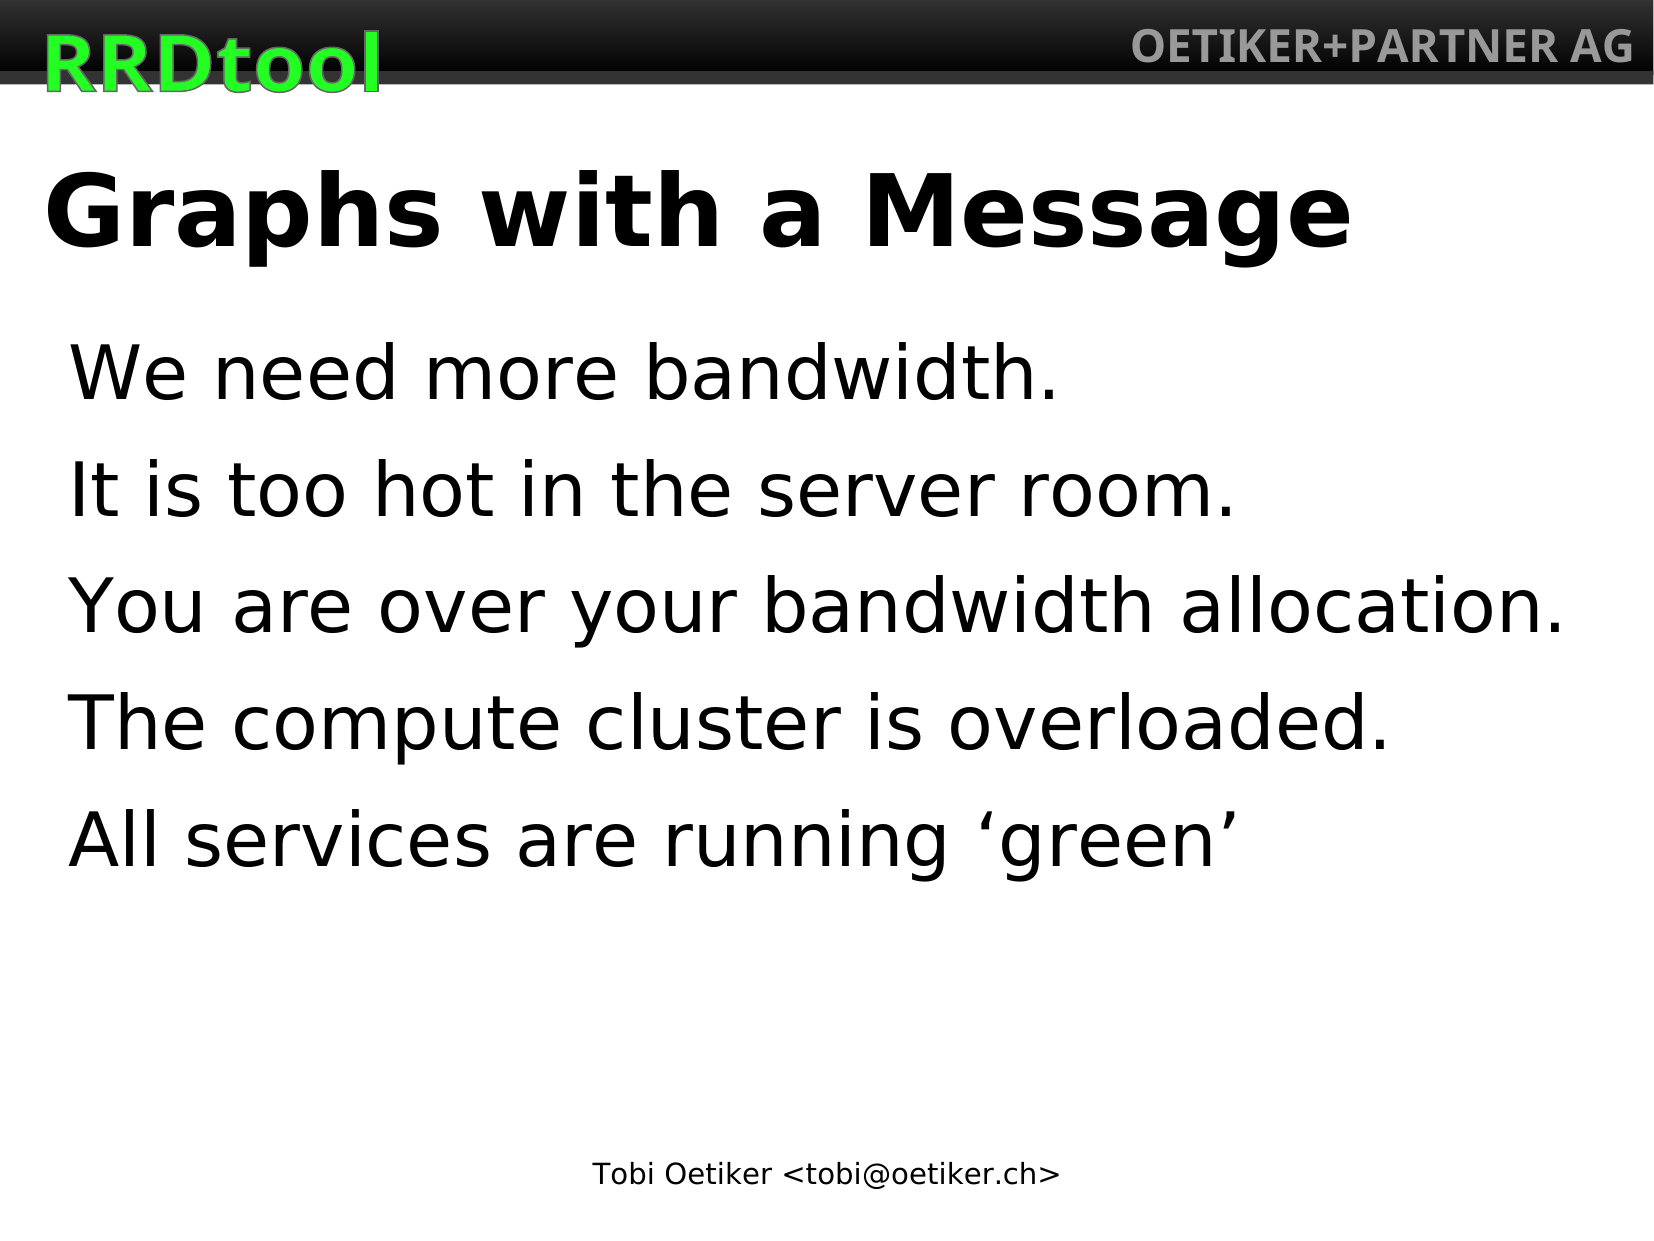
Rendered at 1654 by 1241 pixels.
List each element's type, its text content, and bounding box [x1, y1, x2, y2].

list We need more bandwidth. It is too hot in the server room. You are over your bandwidth allocation. The compute cluster is overloaded. All services are running ‘green’ [50, 329, 1571, 1099]
title Graphs with a Message [43, 137, 1582, 287]
